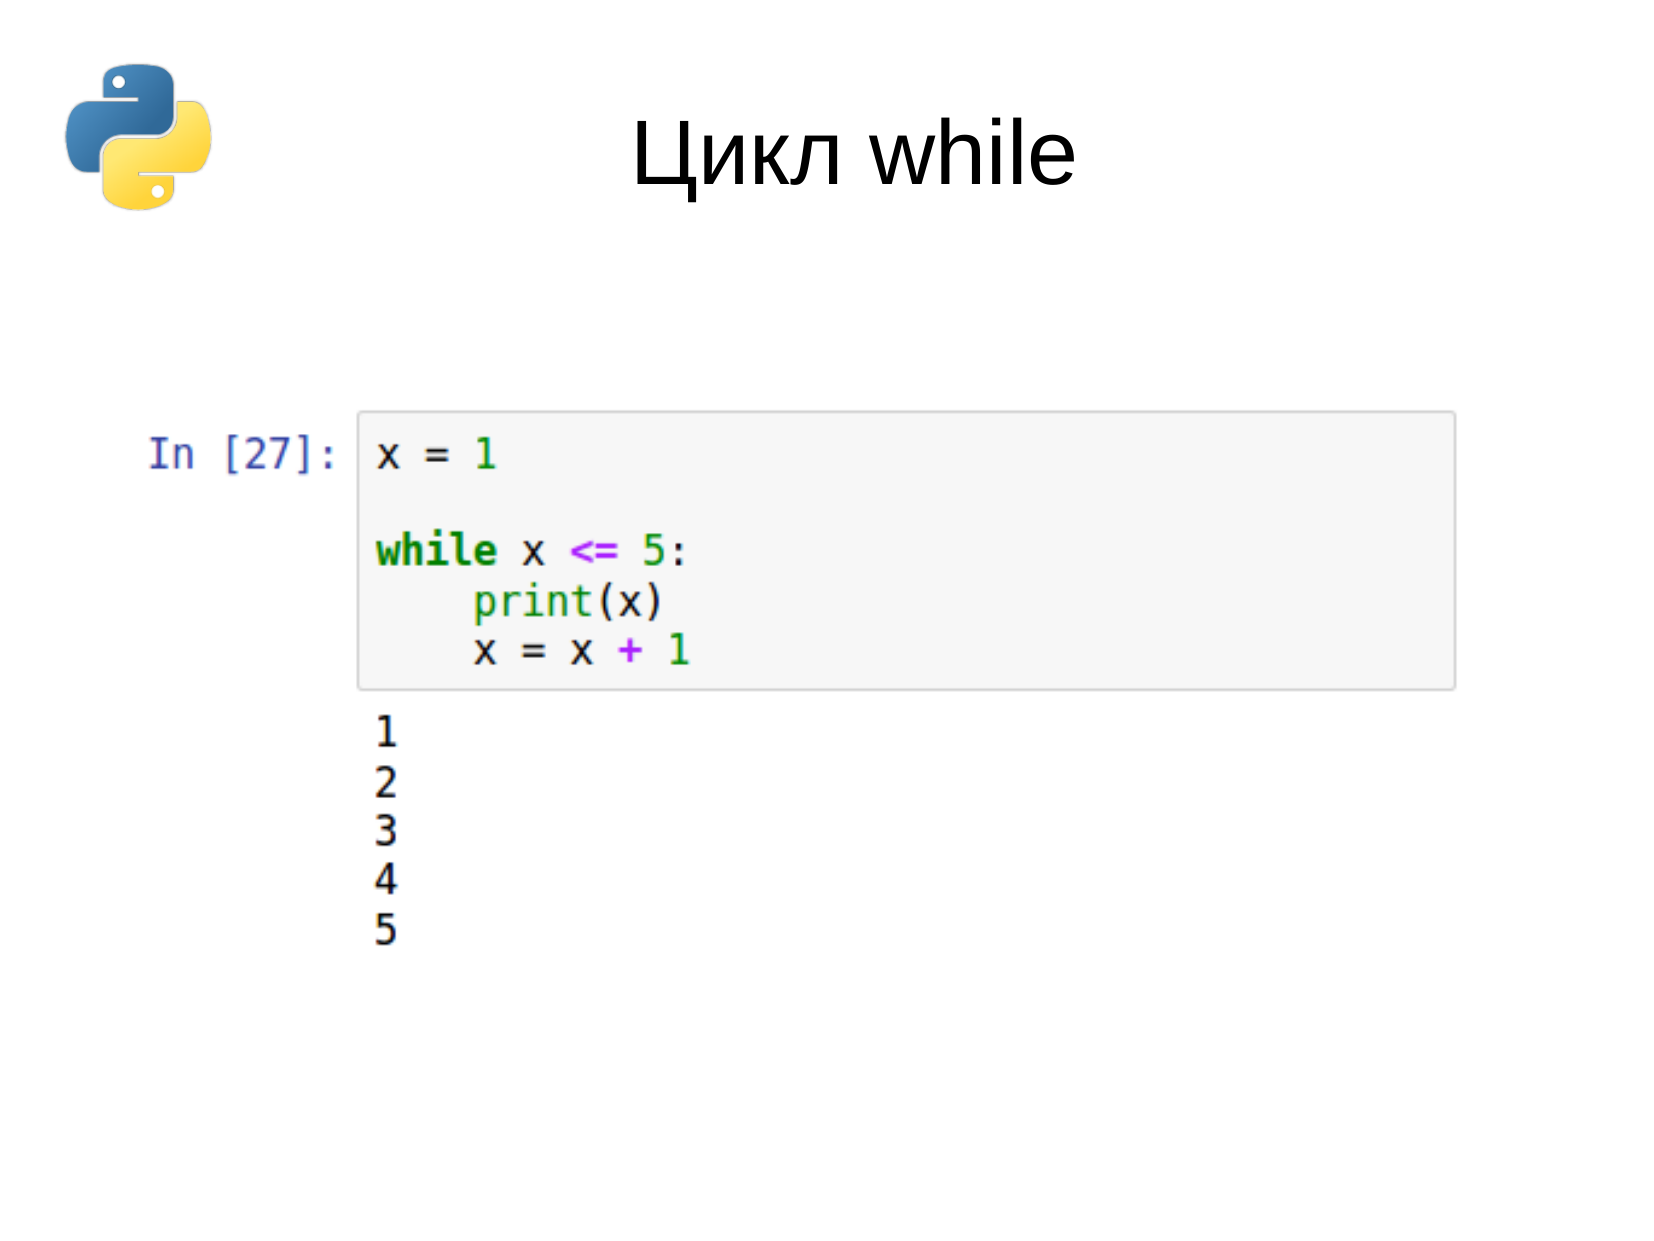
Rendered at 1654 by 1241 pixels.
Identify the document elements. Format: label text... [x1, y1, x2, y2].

picture [33, 32, 244, 244]
title Цикл while [270, 49, 1441, 257]
picture [111, 404, 1486, 961]
